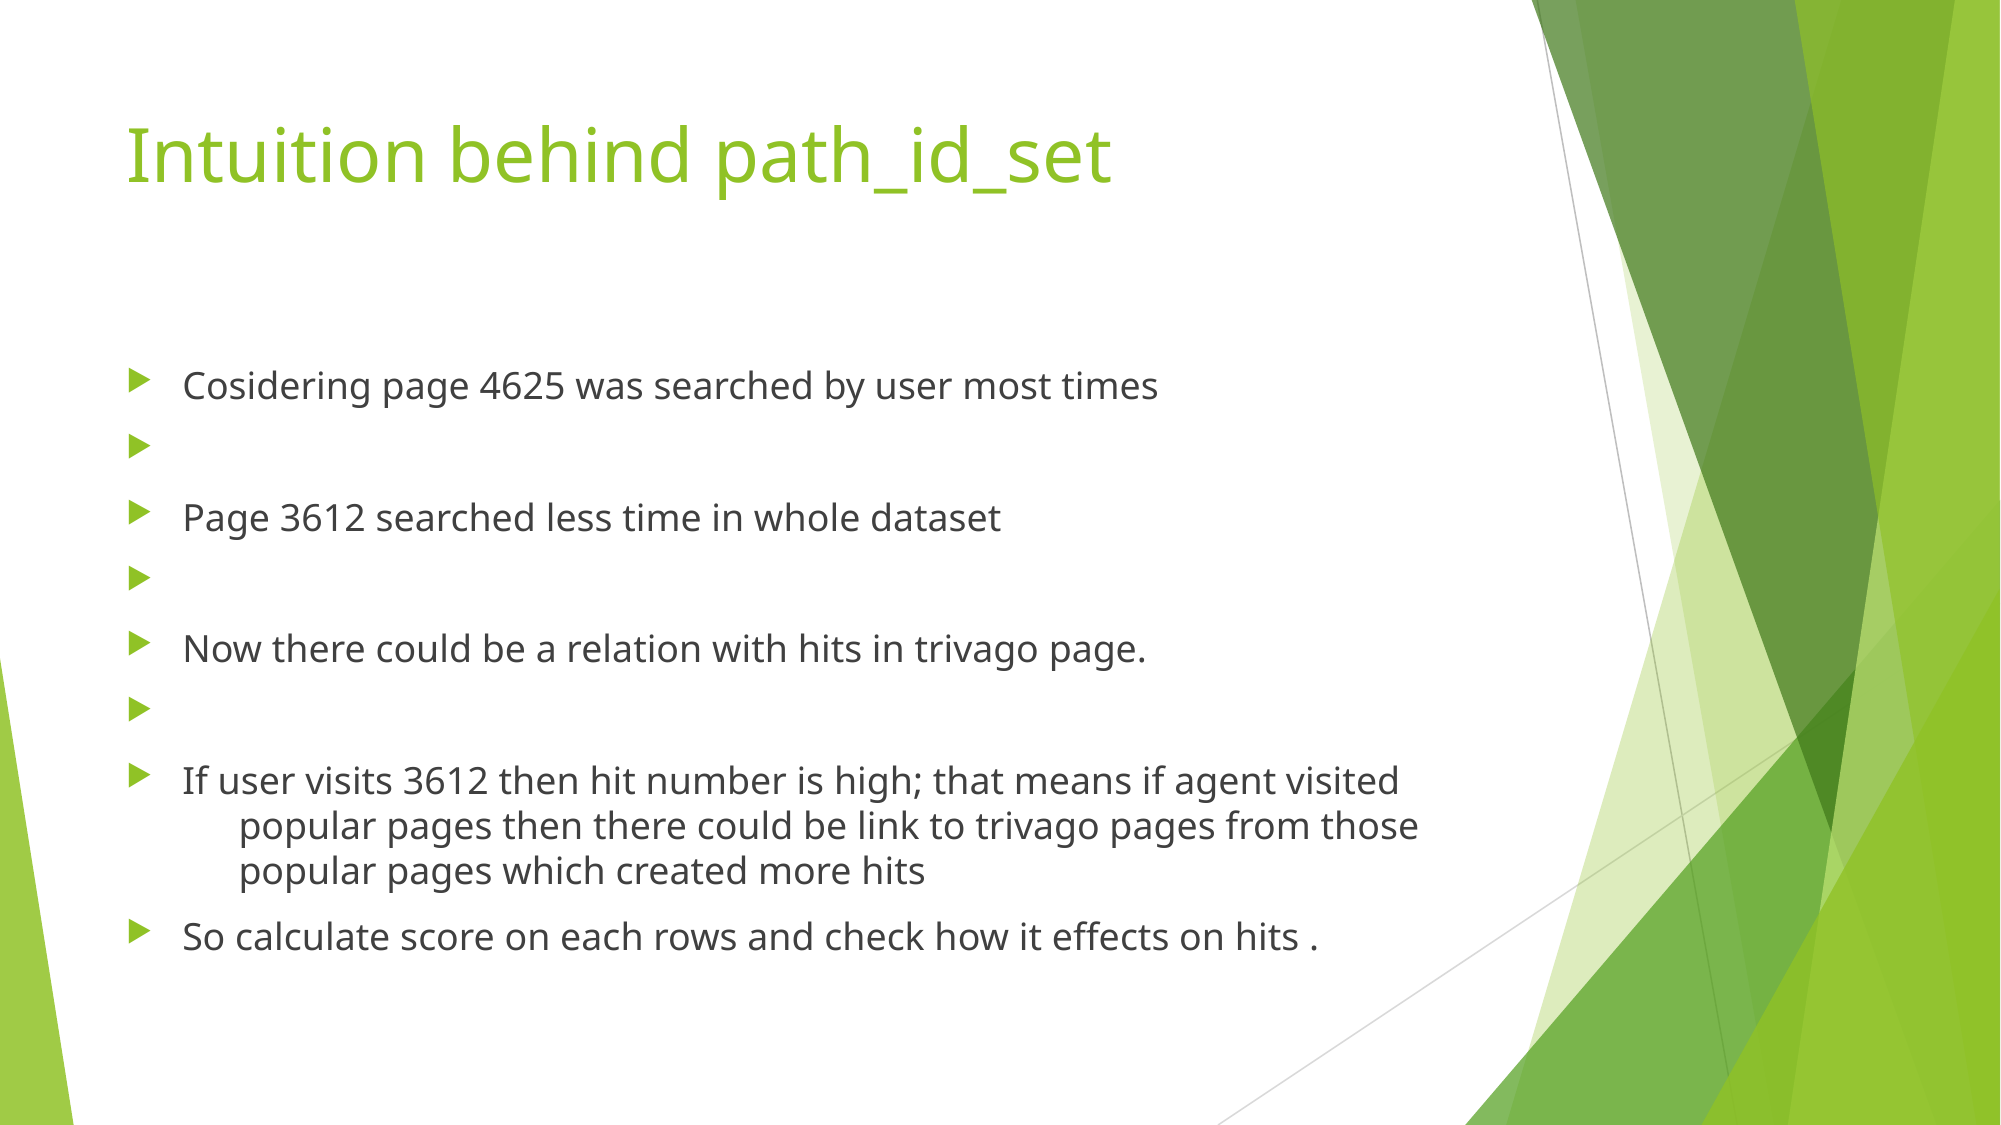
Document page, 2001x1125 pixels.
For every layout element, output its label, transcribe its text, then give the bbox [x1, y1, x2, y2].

title Intuition behind path_id_set [111, 99, 1522, 317]
list Cosidering page 4625 was searched by user most times Page 3612 searched less time in whole dataset Now there could be a relation with hits in trivago page. If user visits 3612 then hit number is high; that means if agent visited popular pages then there could be link to trivago pages from those popular pages which created more hits So calculate score on each rows and check how it effects on hits . [111, 354, 1522, 992]
